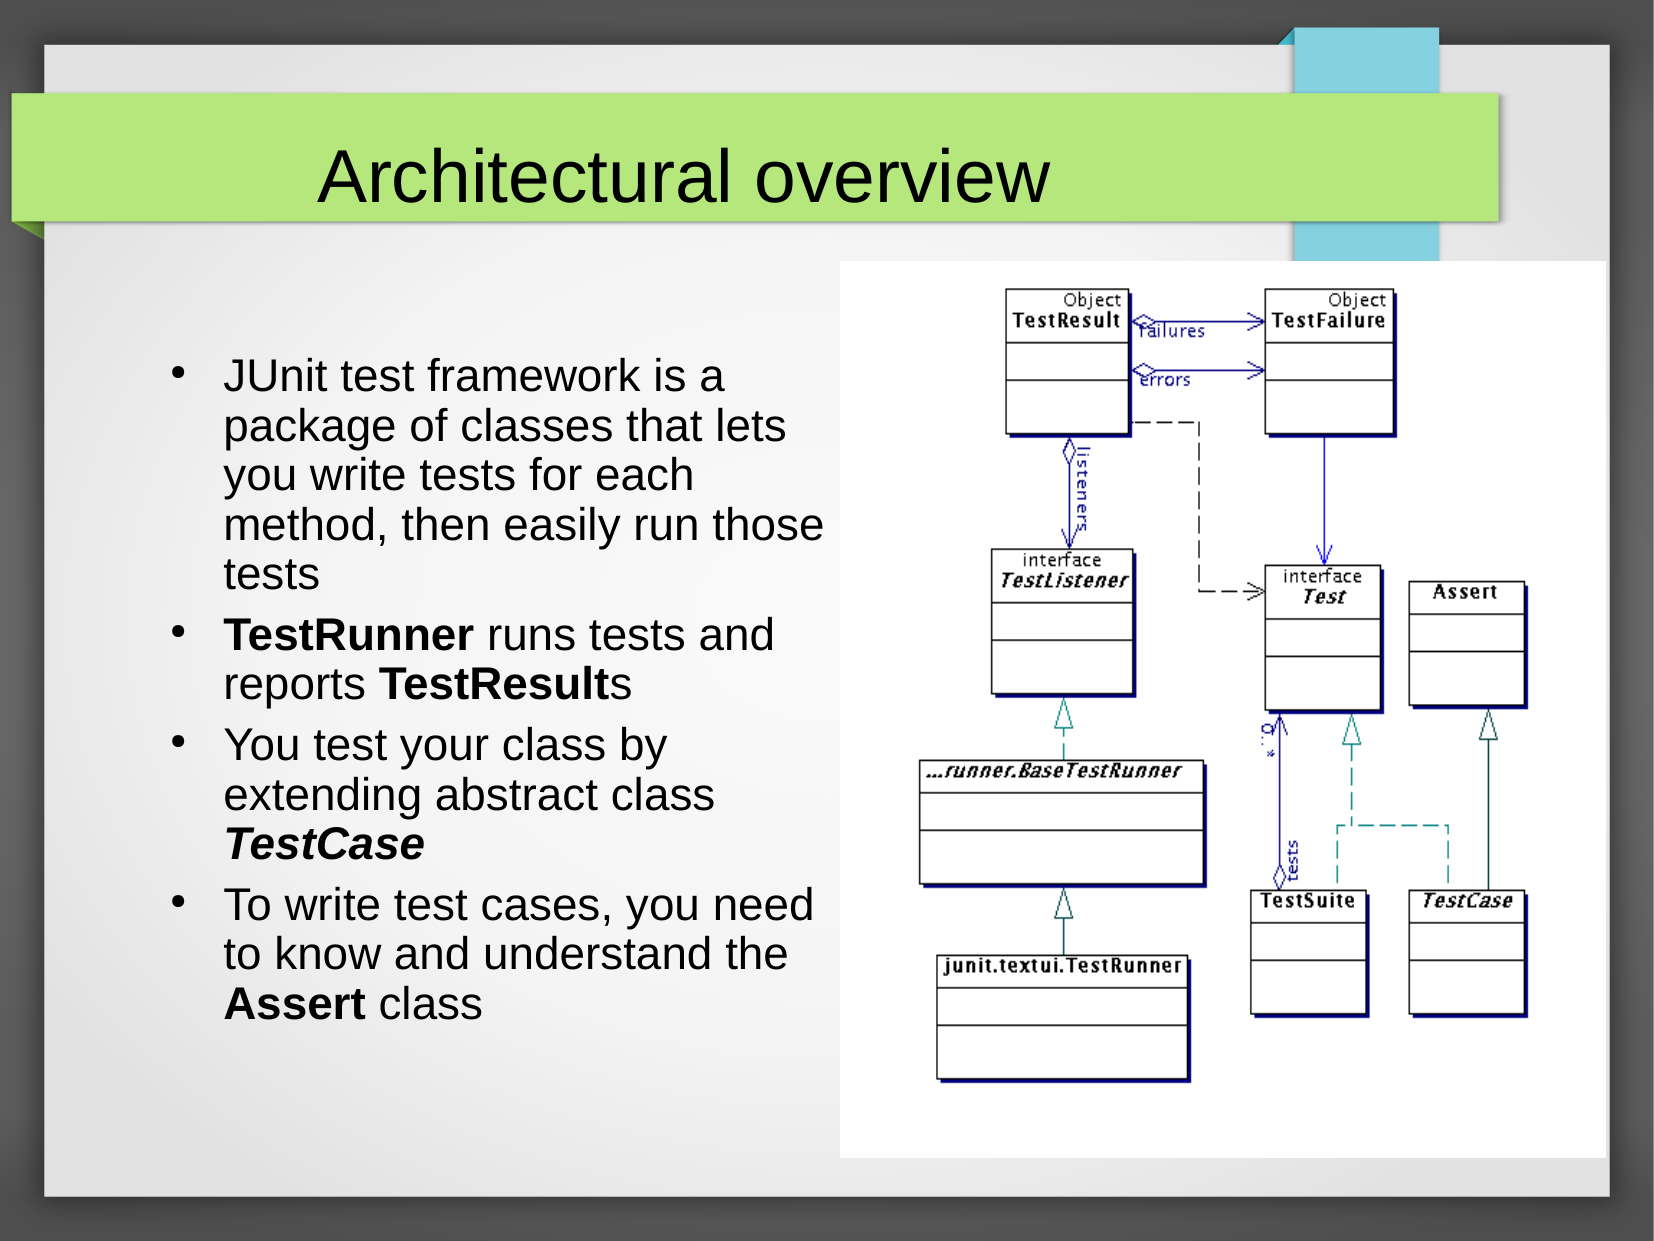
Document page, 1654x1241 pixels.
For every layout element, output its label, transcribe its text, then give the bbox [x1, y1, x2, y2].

list JUnit test framework is a package of classes that lets you write tests for each method, then easily run those tests TestRunner runs tests and reports TestResults You test your class by extending abstract class TestCase To write test cases, you need to know and understand the Assert class [137, 344, 841, 1227]
title Architectural overview [275, 34, 1544, 311]
picture [0, 0, 1654, 1241]
